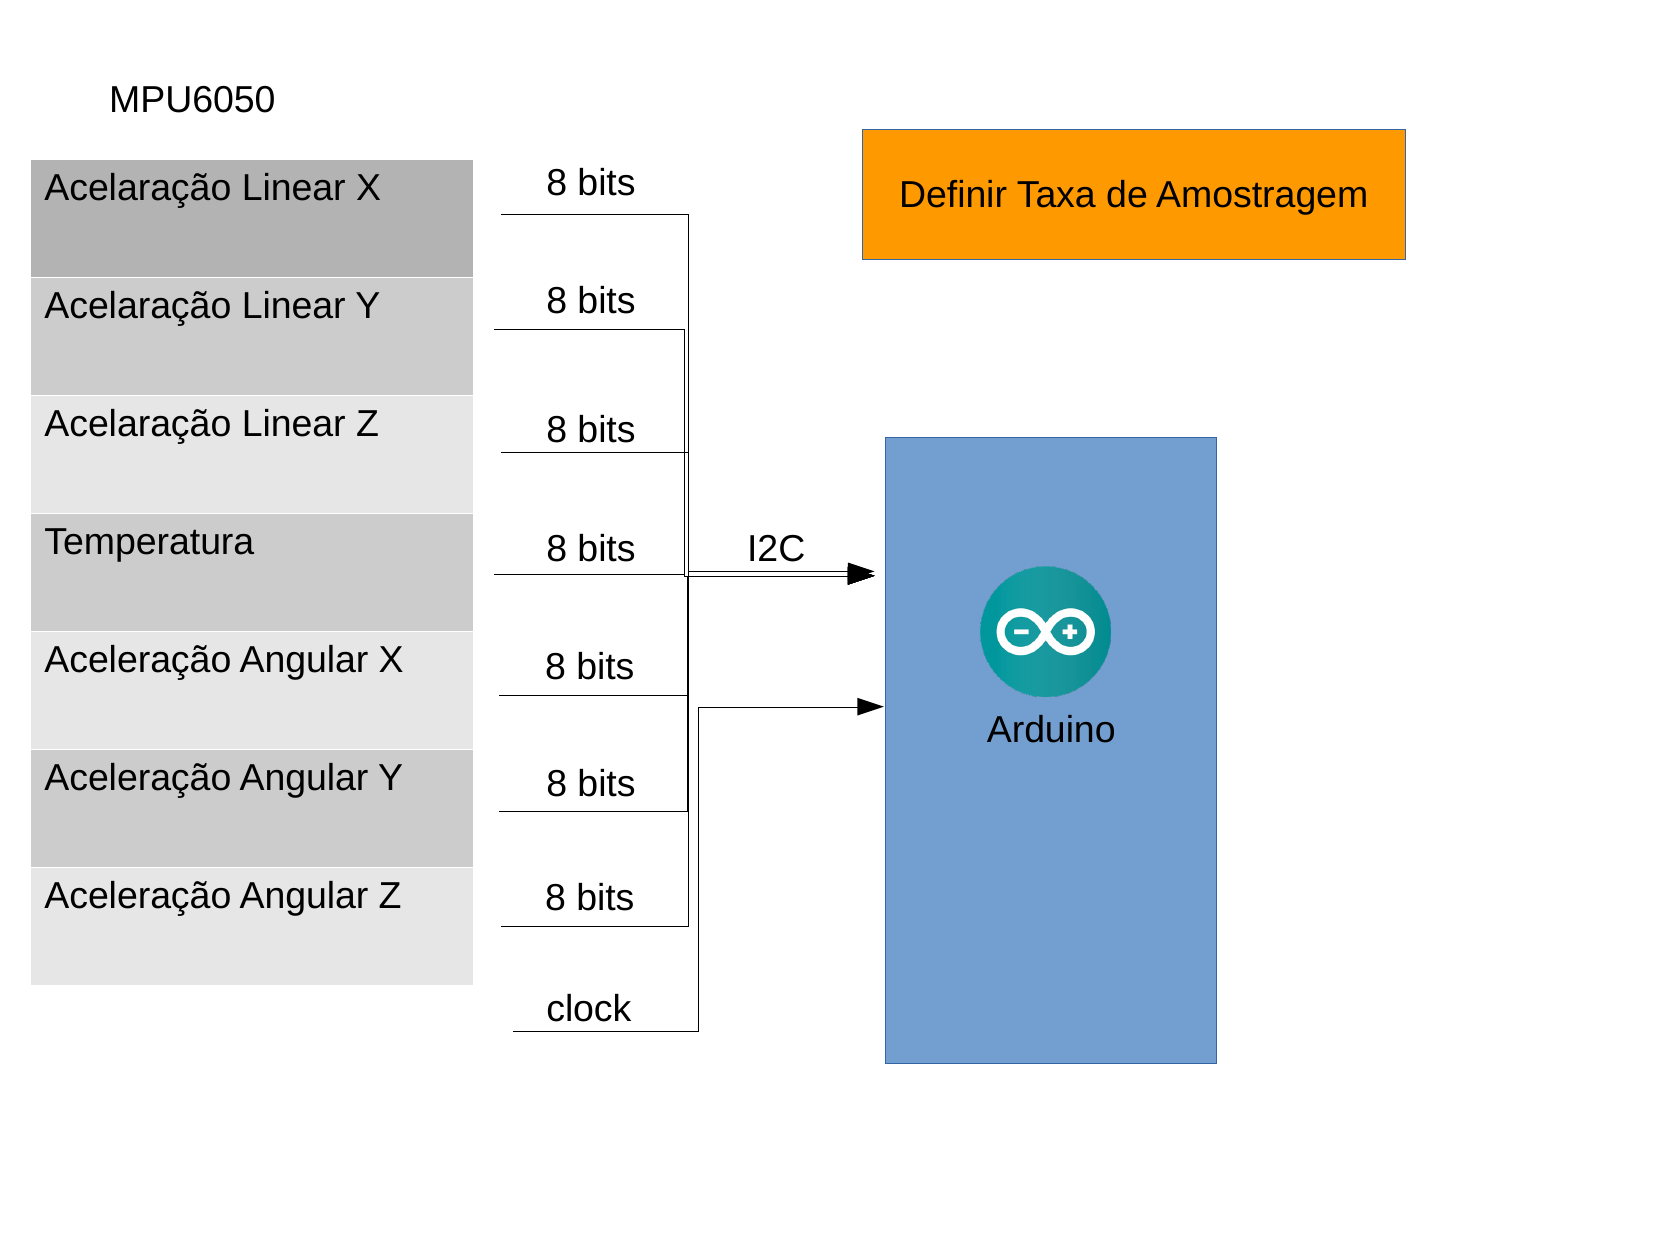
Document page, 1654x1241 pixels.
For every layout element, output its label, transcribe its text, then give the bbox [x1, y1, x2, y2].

table_cell Acelaração Linear Y [31, 278, 473, 395]
table_cell Aceleração Angular Y [31, 750, 473, 867]
picture [980, 566, 1111, 697]
text_box MPU6050 [94, 70, 426, 128]
table_cell Acelaração Linear Z [31, 396, 473, 513]
text_box I2C [732, 519, 821, 577]
text_box 8 bits [530, 869, 650, 926]
table_header Acelaração Linear X [31, 160, 473, 277]
text_box 8 bits [531, 401, 651, 459]
text_box Arduino [885, 437, 1217, 1064]
text_box 8 bits [531, 271, 651, 329]
text_box 8 bits [531, 754, 651, 812]
text_box 8 bits [531, 519, 651, 577]
table_cell Temperatura [31, 514, 473, 631]
text_box 8 bits [531, 153, 686, 211]
text_box Definir Taxa de Amostragem [862, 129, 1406, 260]
text_box clock [531, 980, 662, 1038]
text_box 8 bits [530, 637, 650, 695]
table_cell Aceleração Angular Z [31, 868, 473, 985]
table_cell Aceleração Angular X [31, 632, 473, 749]
